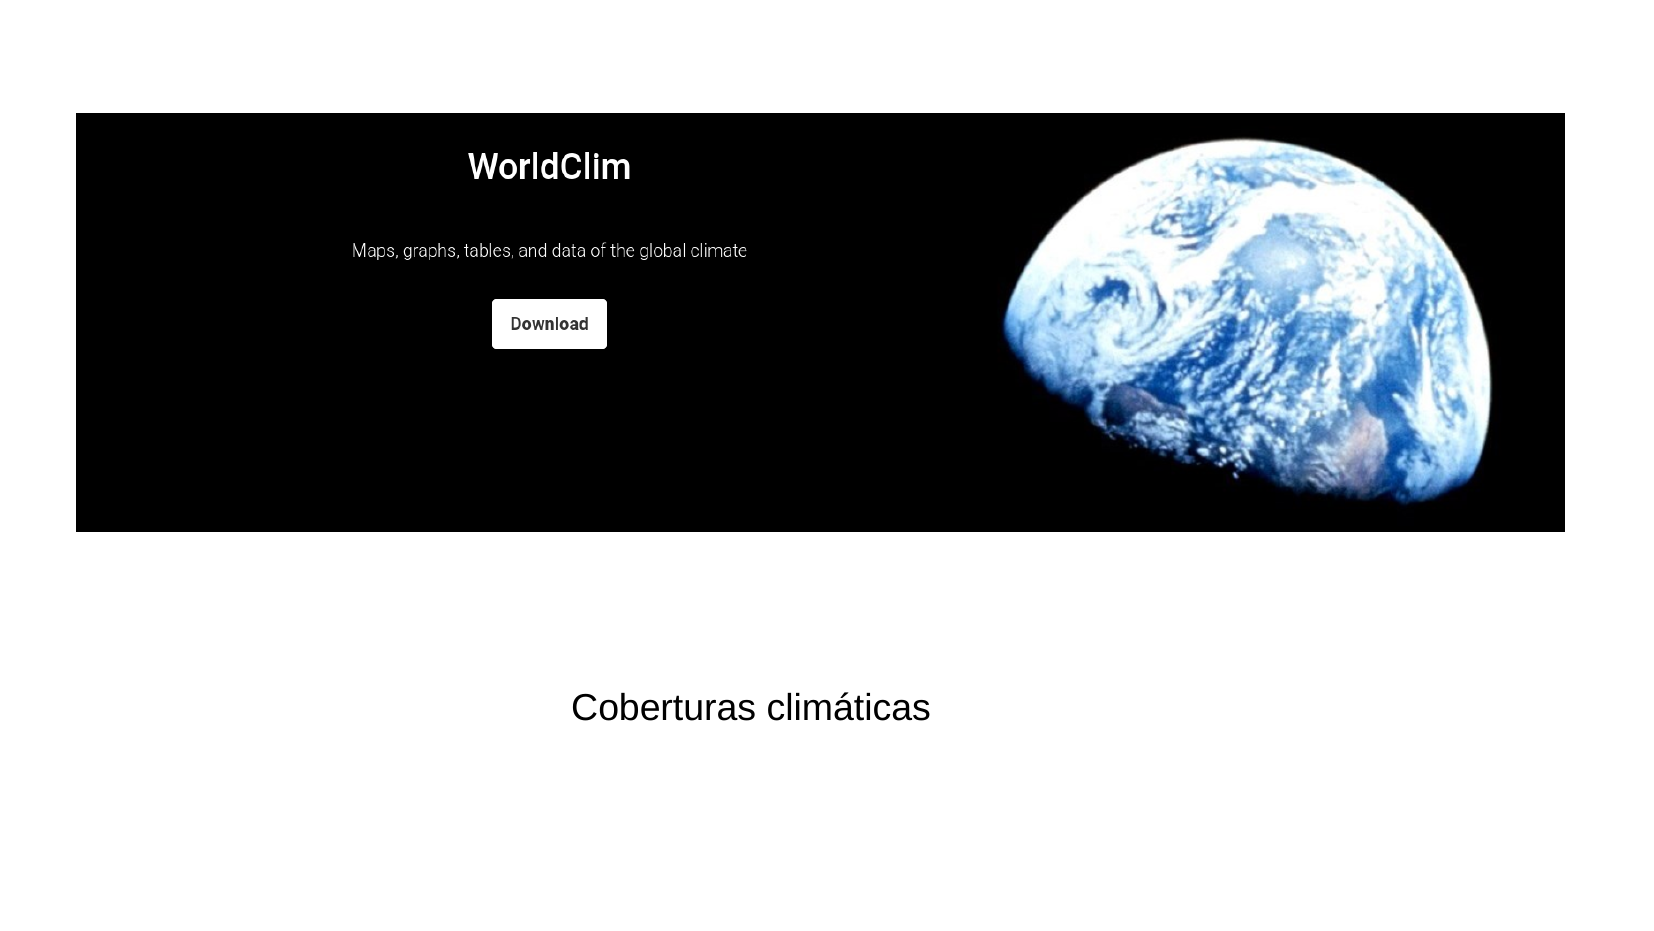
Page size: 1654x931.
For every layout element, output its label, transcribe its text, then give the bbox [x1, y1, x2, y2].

text_box Coberturas climáticas [556, 679, 946, 736]
picture [76, 113, 1565, 532]
